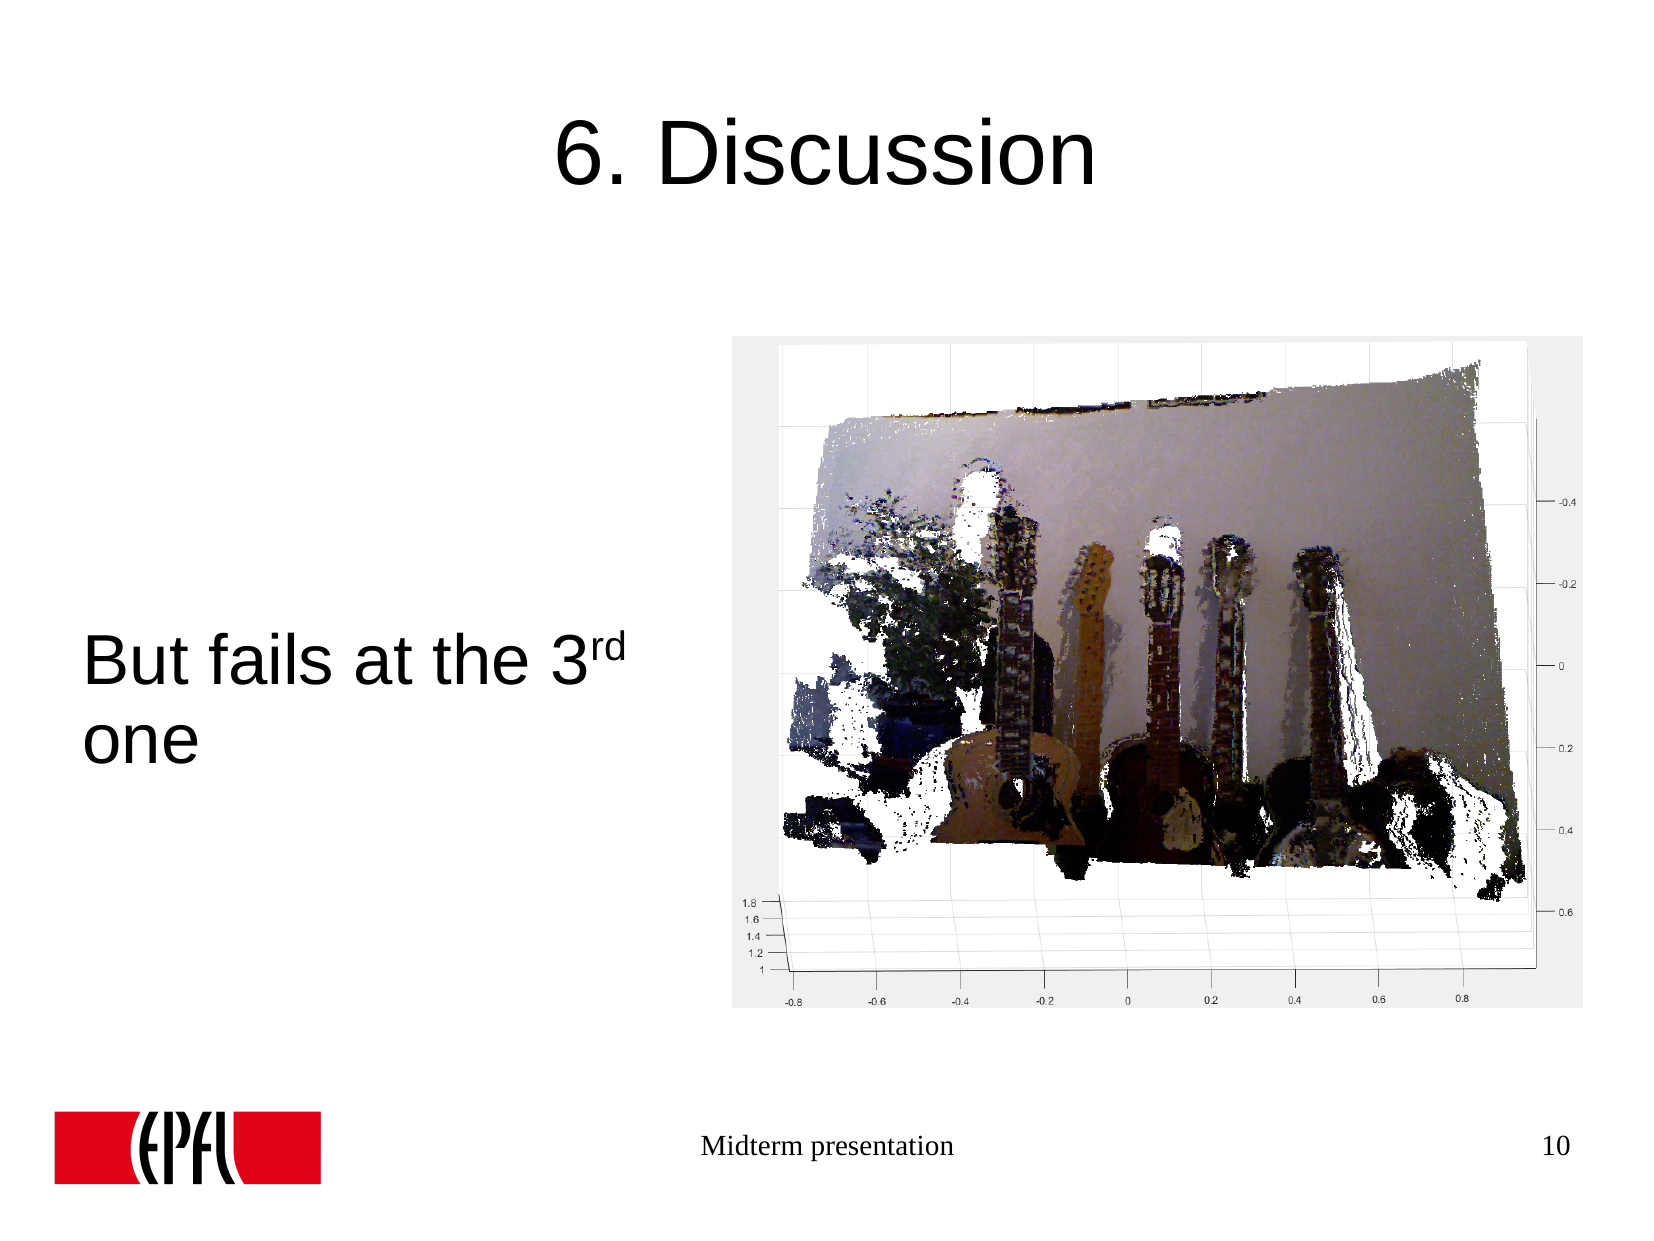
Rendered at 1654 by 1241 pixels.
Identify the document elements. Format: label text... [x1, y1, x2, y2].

picture [47, 1104, 328, 1193]
title 6. Discussion [82, 49, 1571, 257]
picture [732, 336, 1583, 1008]
subtitle But fails at the 3rd one [82, 290, 709, 1109]
